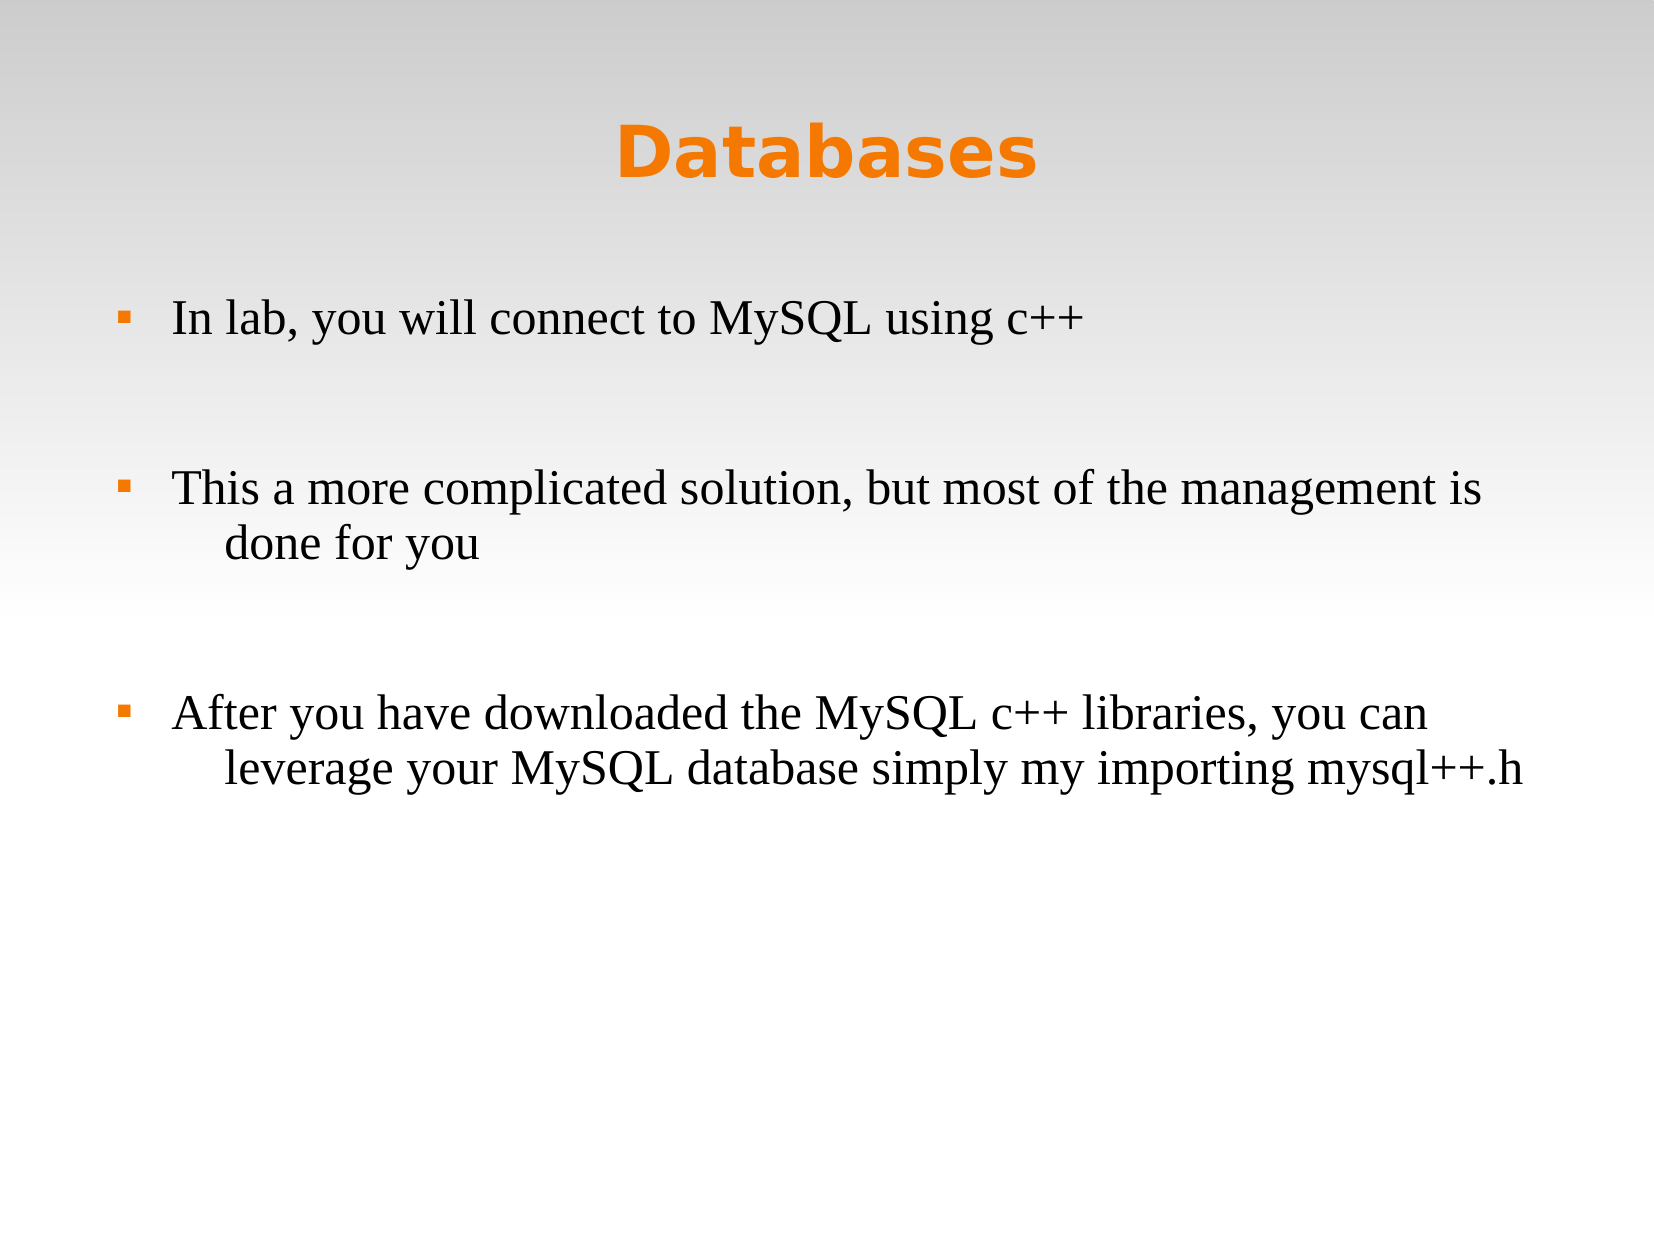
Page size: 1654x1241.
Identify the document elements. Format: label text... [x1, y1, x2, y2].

title Databases [82, 49, 1571, 257]
list In lab, you will connect to MySQL using c++ This a more complicated solution, but most of the management is done for you After you have downloaded the MySQL c++ libraries, you can leverage your MySQL database simply my importing mysql++.h [82, 290, 1571, 1109]
